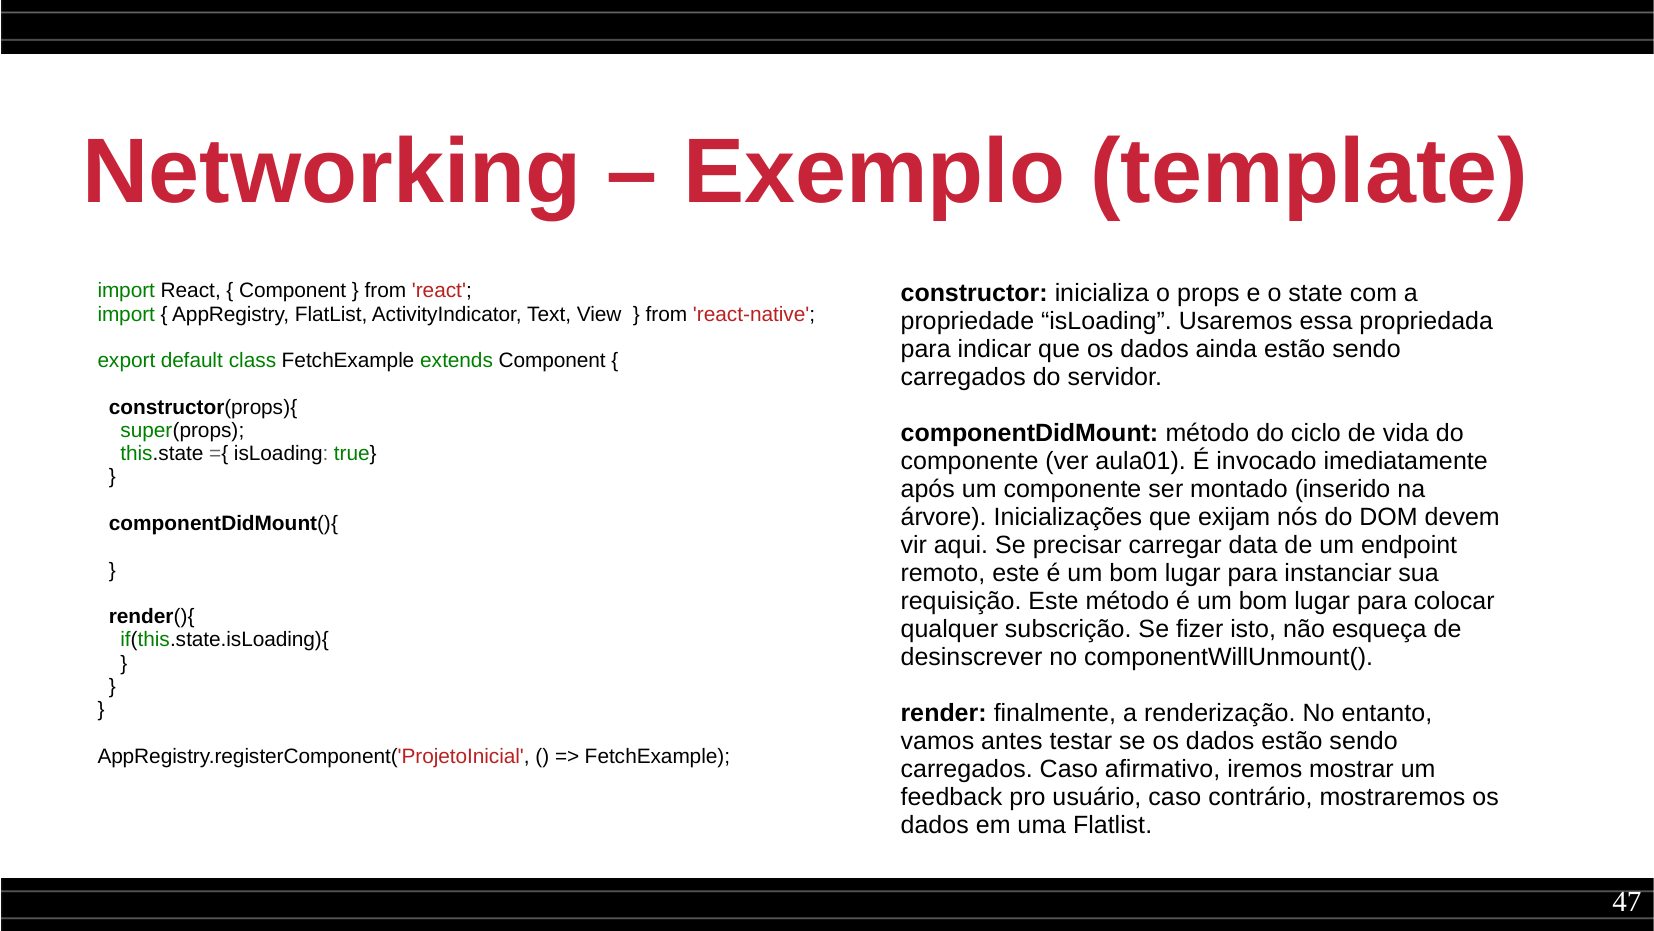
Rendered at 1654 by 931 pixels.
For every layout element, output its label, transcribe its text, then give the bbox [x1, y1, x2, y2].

picture [1, 0, 1654, 54]
picture [1, 878, 1654, 931]
text_box constructor: inicializa o props e o state com a propriedade “isLoading”. Usaremos essa propriedada para indicar que os dados ainda estão sendo carregados do servidor. componentDidMount: método do ciclo de vida do componente (ver aula01). É invocado imediatamente após um componente ser montado (inserido na árvore). Inicializações que exijam nós do DOM devem vir aqui. Se precisar carregar data de um endpoint remoto, este é um bom lugar para instanciar sua requisição. Este método é um bom lugar para colocar qualquer subscrição. Se fizer isto, não esqueça de desinscrever no componentWillUnmount(). render: finalmente, a renderização. No entanto, vamos antes testar se os dados estão sendo carregados. Caso afirmativo, iremos mostrar um feedback pro usuário, caso contrário, mostraremos os dados em uma Flatlist. [885, 271, 1524, 847]
text_box import React, { Component } from 'react'; import { AppRegistry, FlatList, ActivityIndicator, Text, View } from 'react-native'; export default class FetchExample extends Component { constructor(props){ super(props); this.state ={ isLoading: true} } componentDidMount(){ } render(){ if(this.state.isLoading){ } } } AppRegistry.registerComponent('ProjetoInicial', () => FetchExample); [82, 271, 885, 776]
title Networking – Exemplo (template) [82, 92, 1571, 249]
